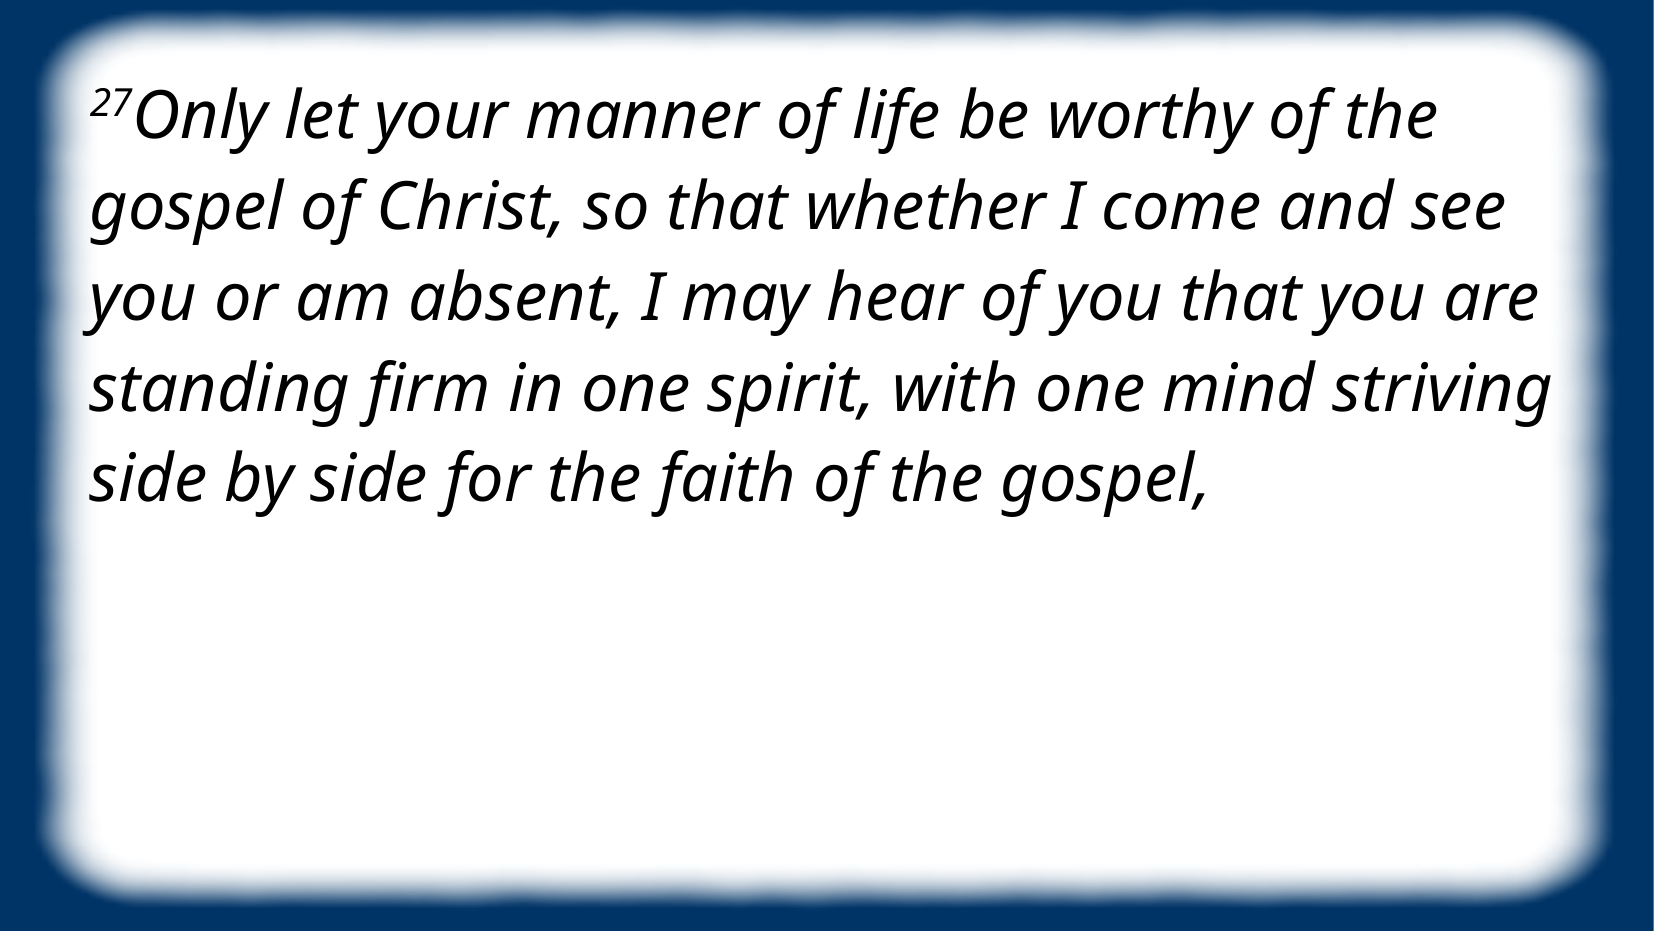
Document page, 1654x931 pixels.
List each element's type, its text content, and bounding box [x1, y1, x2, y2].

picture [0, 0, 1654, 931]
text_box 27Only let your manner of life be worthy of the gospel of Christ, so that whether I come and see you or am absent, I may hear of you that you are standing firm in one spirit, with one mind striving side by side for the faith of the gospel, [75, 60, 1576, 519]
